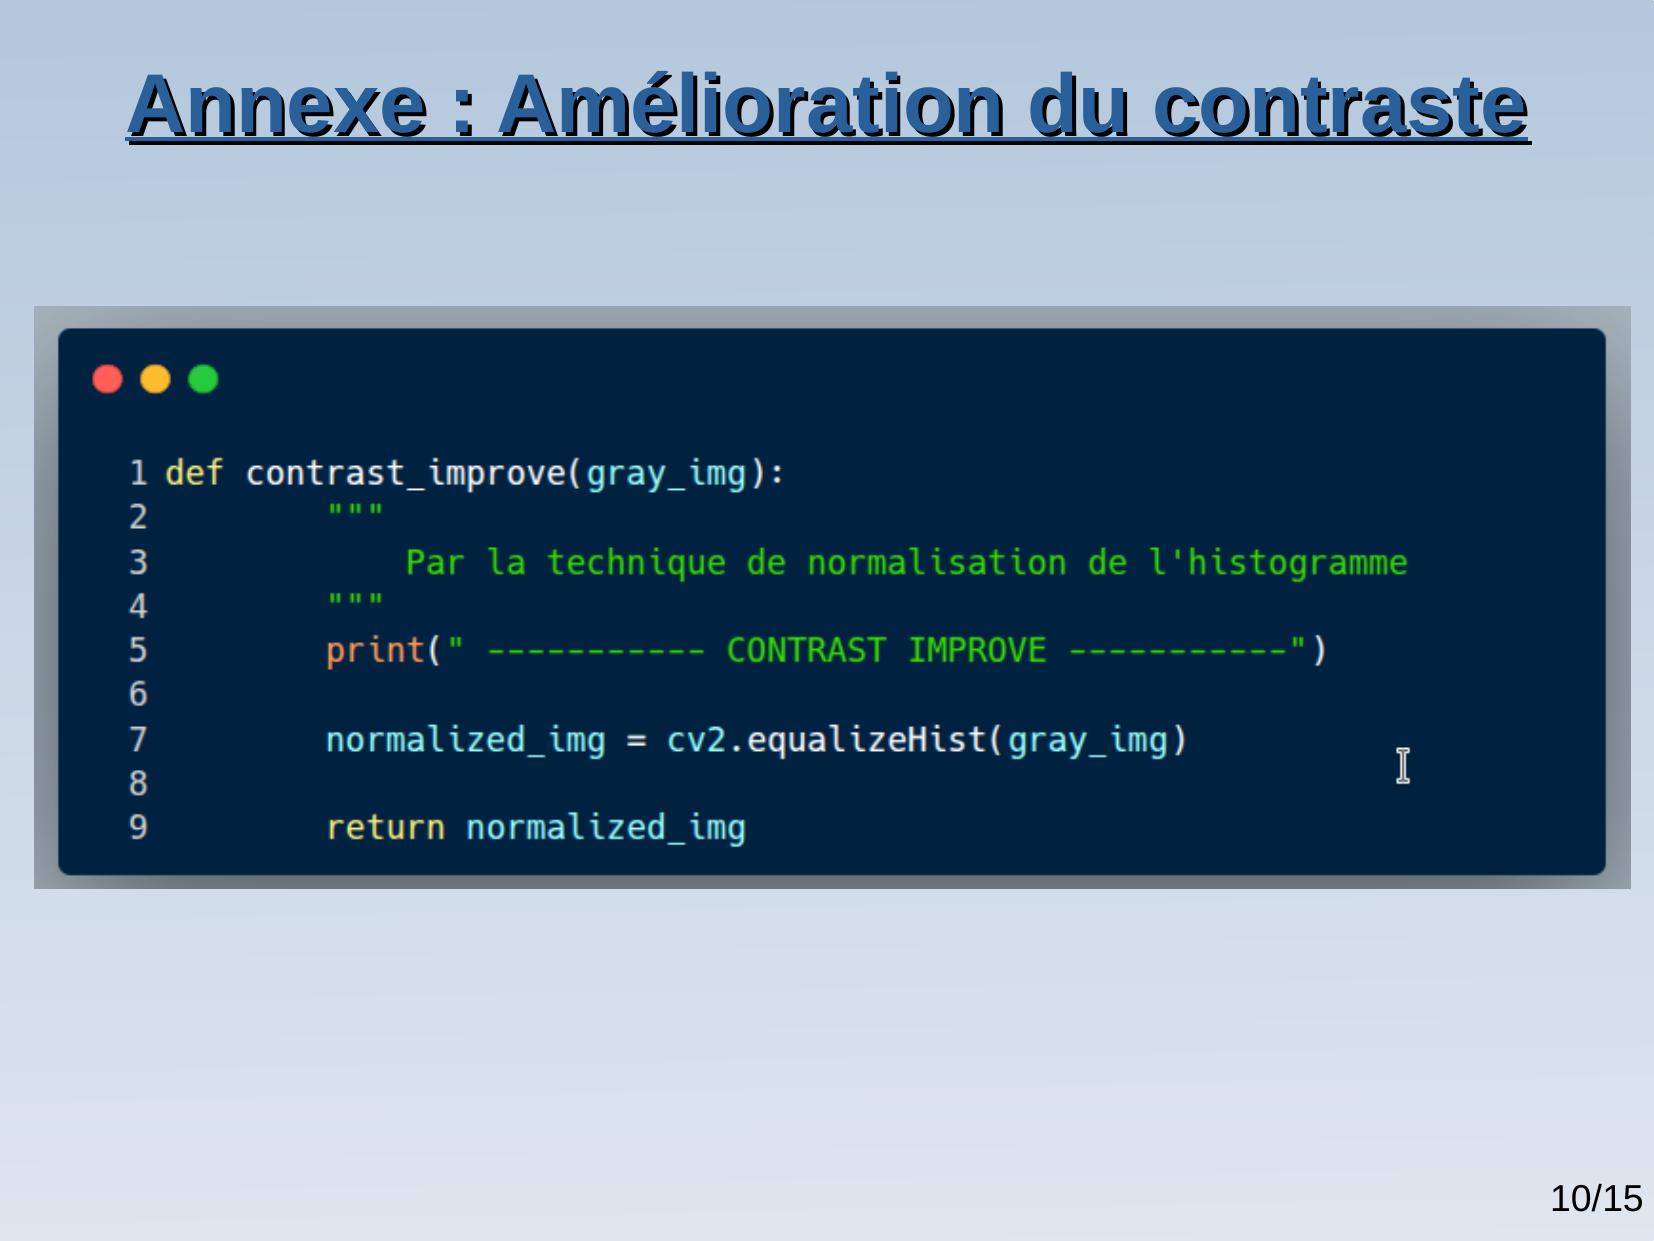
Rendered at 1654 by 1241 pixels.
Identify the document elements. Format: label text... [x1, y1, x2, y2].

title Annexe : Amélioration du contraste [82, 0, 1571, 207]
picture [34, 306, 1631, 889]
